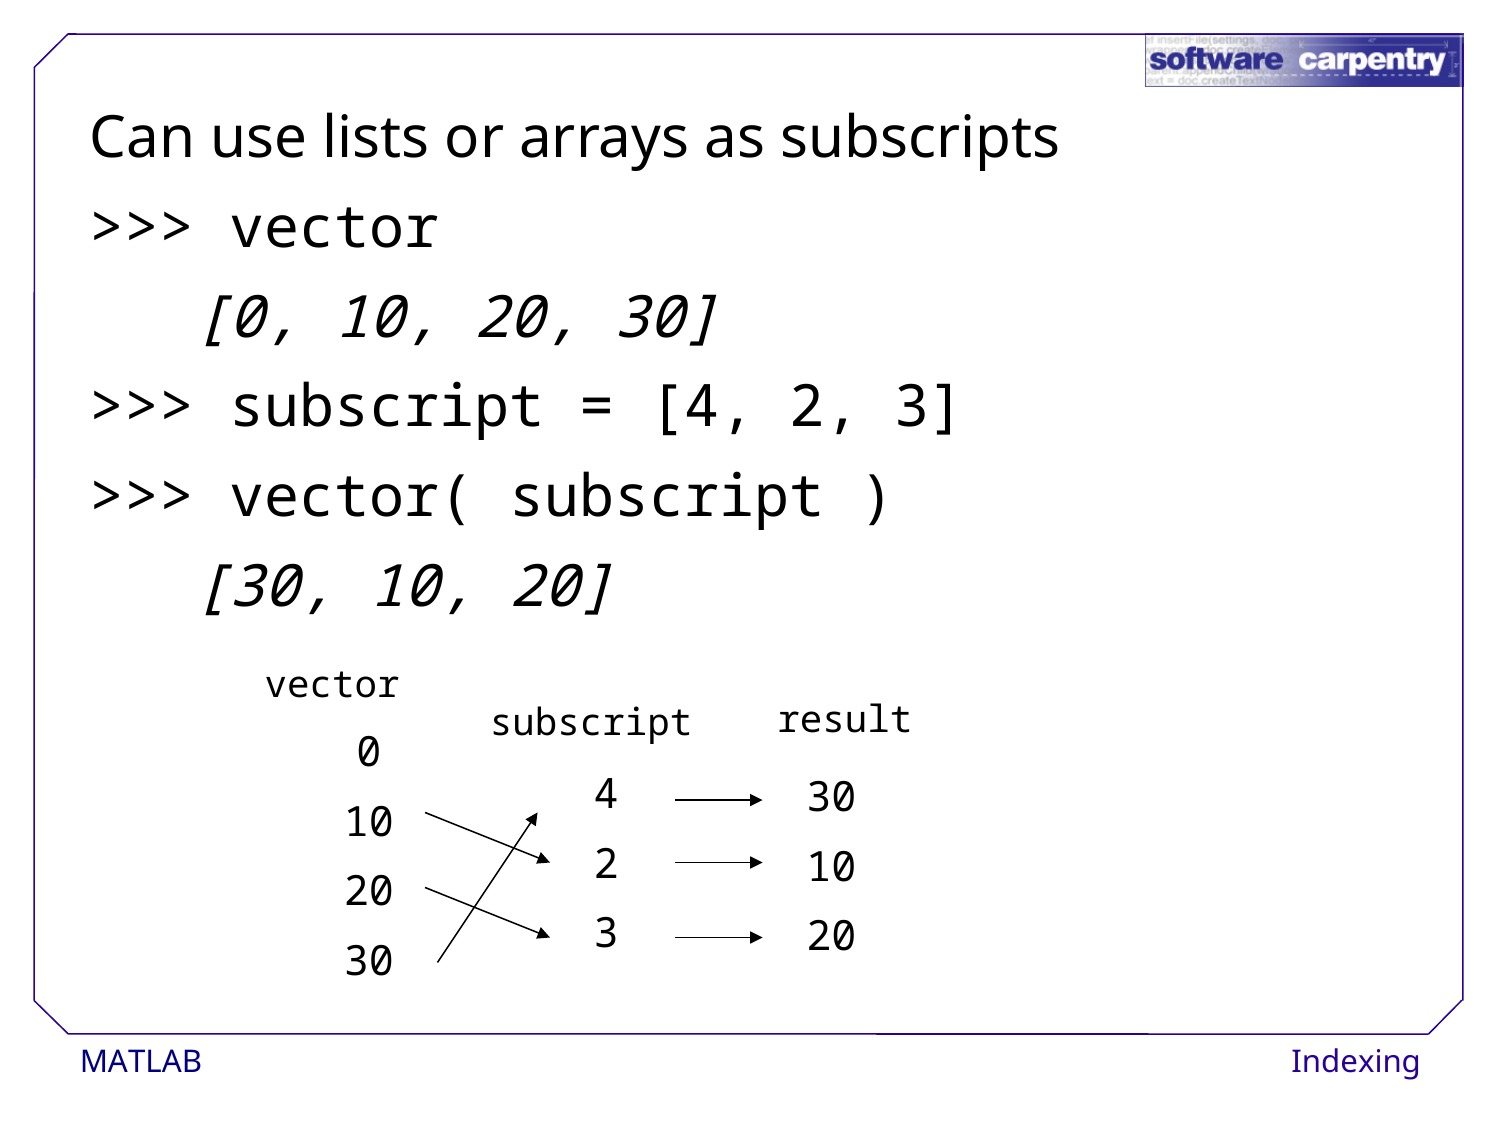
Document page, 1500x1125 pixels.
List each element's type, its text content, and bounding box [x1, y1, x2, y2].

table_cell 3 [563, 903, 650, 972]
picture [1145, 33, 1464, 87]
table_cell 30 [325, 930, 413, 1000]
table_header 30 [788, 767, 875, 836]
table_header 4 [563, 764, 650, 833]
table_cell 20 [788, 905, 875, 975]
table_header 0 [325, 722, 413, 792]
text_box vector [249, 652, 438, 713]
text_box result [762, 687, 938, 748]
table_cell 20 [325, 861, 413, 930]
table_cell 10 [325, 792, 413, 861]
list Can use lists or arrays as subscripts >>> vector [0, 10, 20, 30] >>> subscript = [4, 2, 3] >>> vector( subscript ) [30, 10, 20] [75, 99, 1426, 1013]
table_cell 2 [563, 833, 650, 903]
table_cell 10 [788, 836, 875, 905]
text_box subscript [474, 689, 713, 751]
